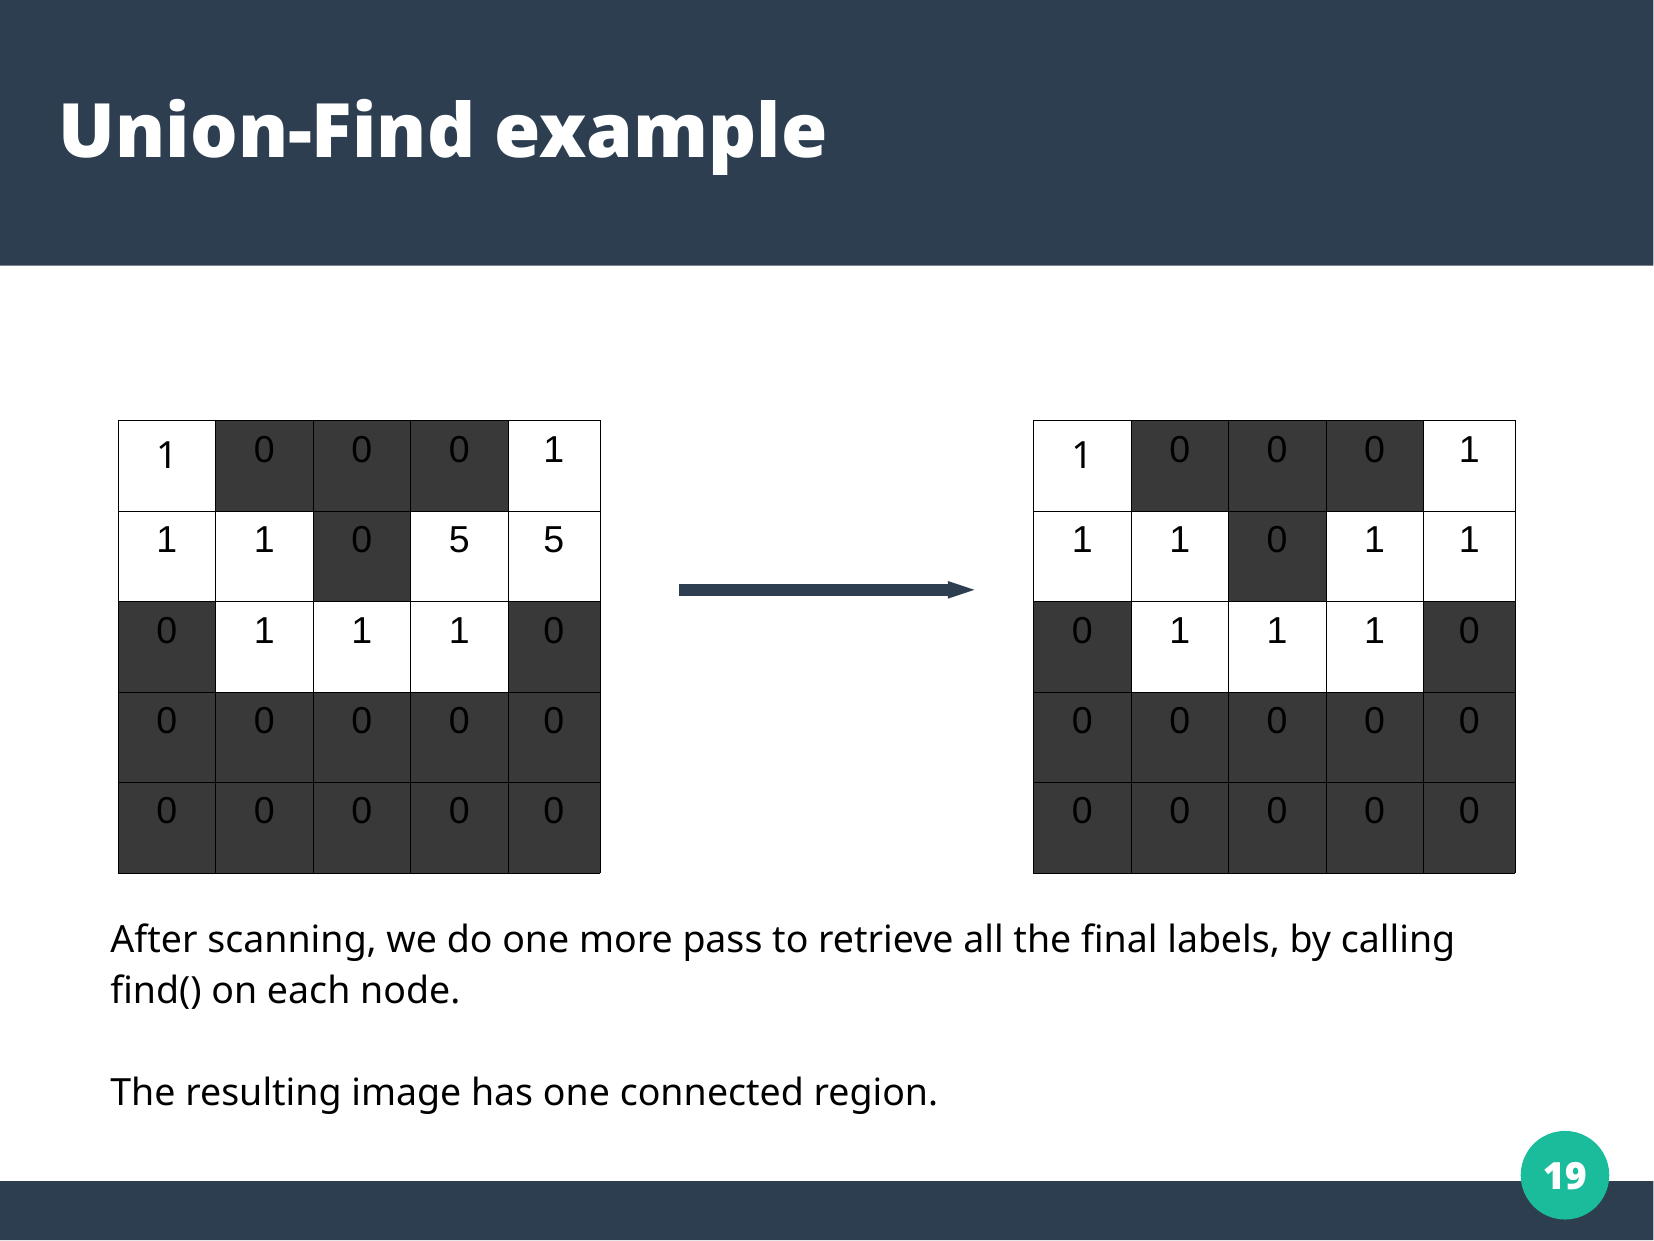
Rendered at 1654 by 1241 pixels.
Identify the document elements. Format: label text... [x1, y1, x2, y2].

table_header 1 [509, 421, 600, 511]
table_header 1 [1424, 421, 1515, 511]
table_cell 0 [509, 602, 600, 692]
table_cell 0 [1034, 693, 1131, 782]
table_cell 1 [119, 512, 215, 601]
title Union-Find example [59, 49, 1595, 207]
table_header 0 [1132, 421, 1228, 511]
table_cell 0 [1034, 783, 1131, 873]
table_header 0 [314, 421, 410, 511]
table_header 0 [411, 421, 508, 511]
table_header 0 [1327, 421, 1423, 511]
table_cell 1 [314, 602, 410, 692]
table_cell 0 [314, 693, 410, 782]
table_cell 1 [411, 602, 508, 692]
table_cell 1 [1034, 512, 1131, 601]
table_cell 1 [1229, 602, 1326, 692]
table_header 0 [1229, 421, 1326, 511]
table_cell 0 [119, 693, 215, 782]
text_box After scanning, we do one more pass to retrieve all the final labels, by calling find() on each node. The resulting image has one connected region. [95, 905, 1477, 1142]
table_cell 0 [411, 783, 508, 873]
table_cell 0 [1327, 693, 1423, 782]
table_cell 0 [509, 693, 600, 782]
table_cell 0 [1424, 783, 1515, 873]
table_cell 1 [216, 602, 313, 692]
table_cell 0 [1229, 783, 1326, 873]
table_cell 0 [119, 783, 215, 873]
table_cell 1 [1327, 512, 1423, 601]
table_cell 0 [1132, 693, 1228, 782]
table_cell 0 [1229, 693, 1326, 782]
table_header 1 [119, 421, 215, 511]
table_cell 0 [1034, 602, 1131, 692]
table_cell 1 [1132, 602, 1228, 692]
table_header 1 [1034, 421, 1131, 511]
table_cell 0 [1132, 783, 1228, 873]
table_cell 0 [1229, 512, 1326, 601]
table_cell 0 [119, 602, 215, 692]
table_cell 0 [216, 783, 313, 873]
table_cell 0 [314, 512, 410, 601]
table_cell 1 [1424, 512, 1515, 601]
table_header 0 [216, 421, 313, 511]
table_cell 5 [411, 512, 508, 601]
table_cell 1 [216, 512, 313, 601]
table_cell 0 [216, 693, 313, 782]
table_cell 0 [1327, 783, 1423, 873]
table_cell 5 [509, 512, 600, 601]
table_cell 0 [509, 783, 600, 873]
table_cell 0 [1424, 602, 1515, 692]
table_cell 0 [314, 783, 410, 873]
table_cell 0 [1424, 693, 1515, 782]
table_cell 1 [1132, 512, 1228, 601]
table_cell 1 [1327, 602, 1423, 692]
table_cell 0 [411, 693, 508, 782]
